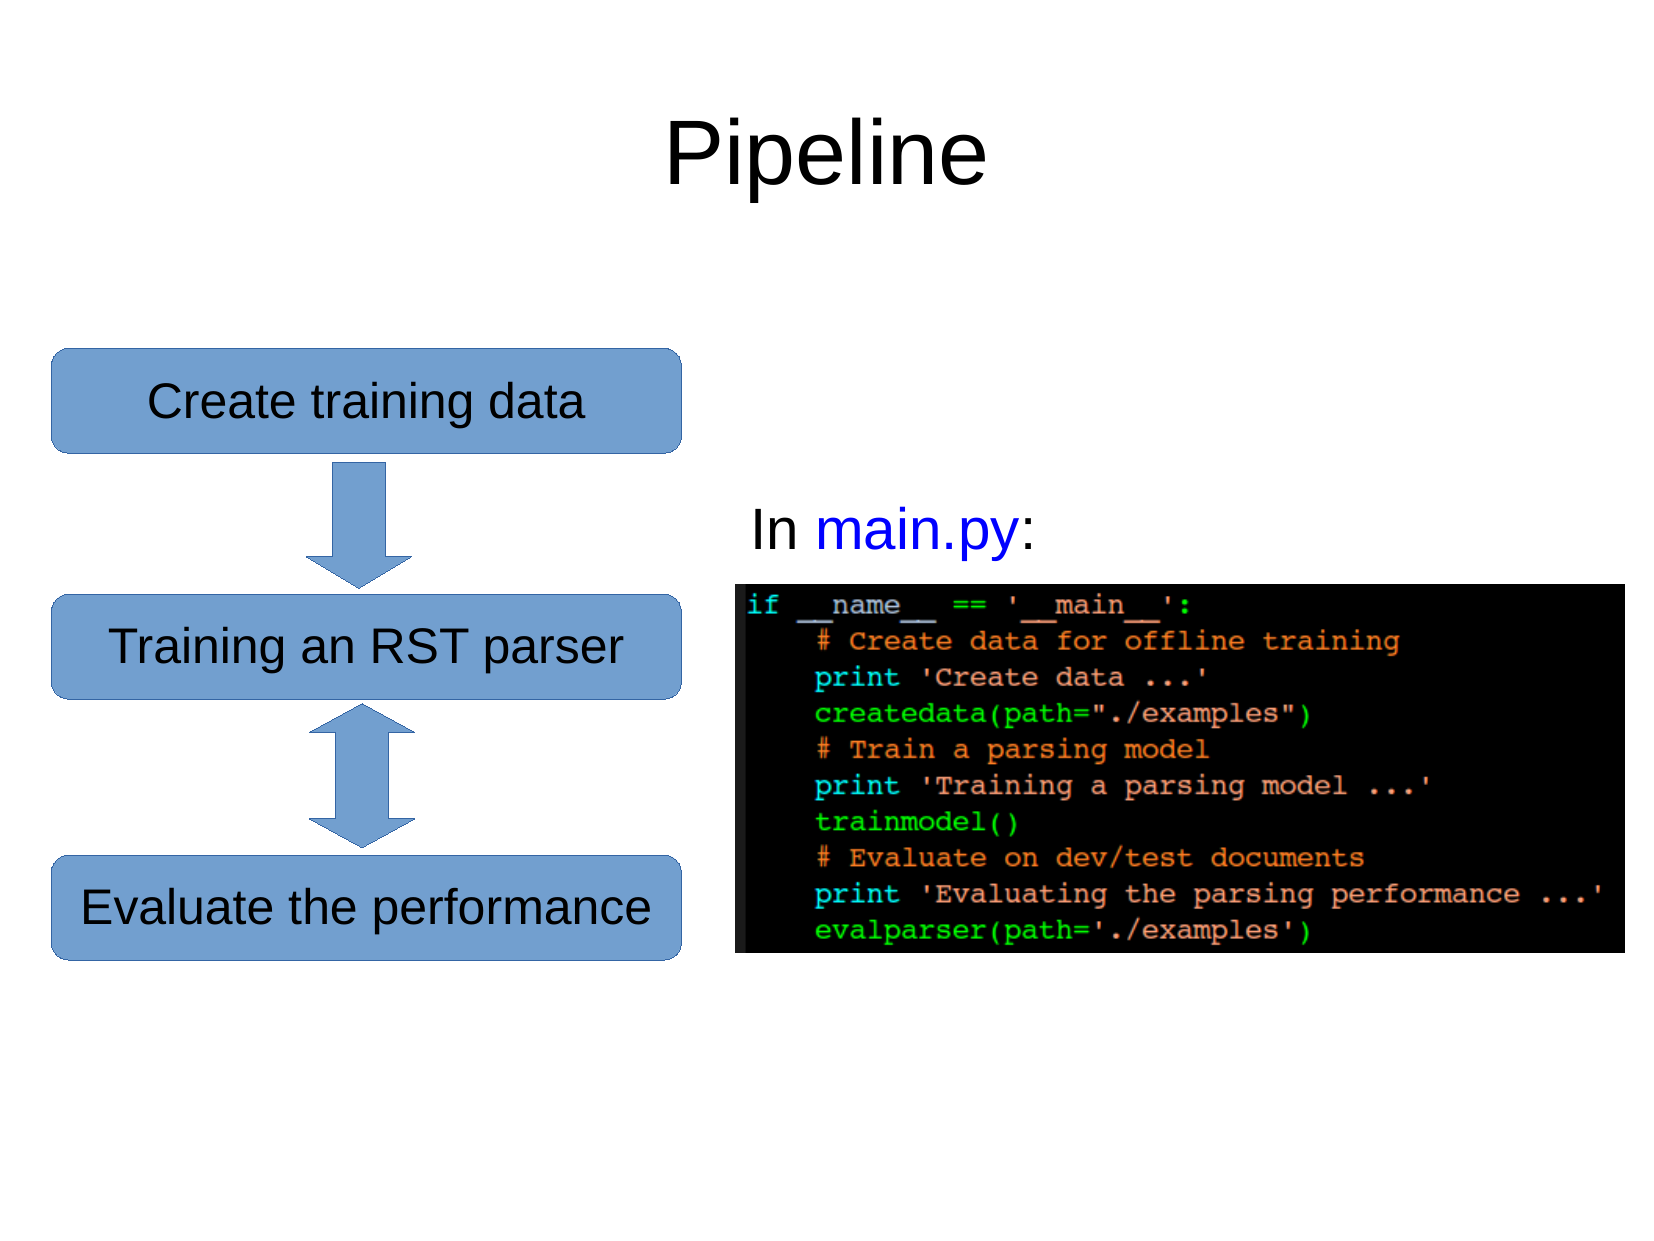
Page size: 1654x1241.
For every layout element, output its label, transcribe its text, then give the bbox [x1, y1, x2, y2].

picture [735, 584, 1625, 953]
text_box Evaluate the performance [51, 855, 682, 961]
text_box Training an RST parser [51, 594, 682, 700]
text_box In main.py: [735, 489, 1052, 571]
title Pipeline [82, 49, 1571, 257]
text_box [309, 703, 415, 848]
text_box Create training data [51, 348, 682, 454]
text_box [306, 462, 412, 589]
